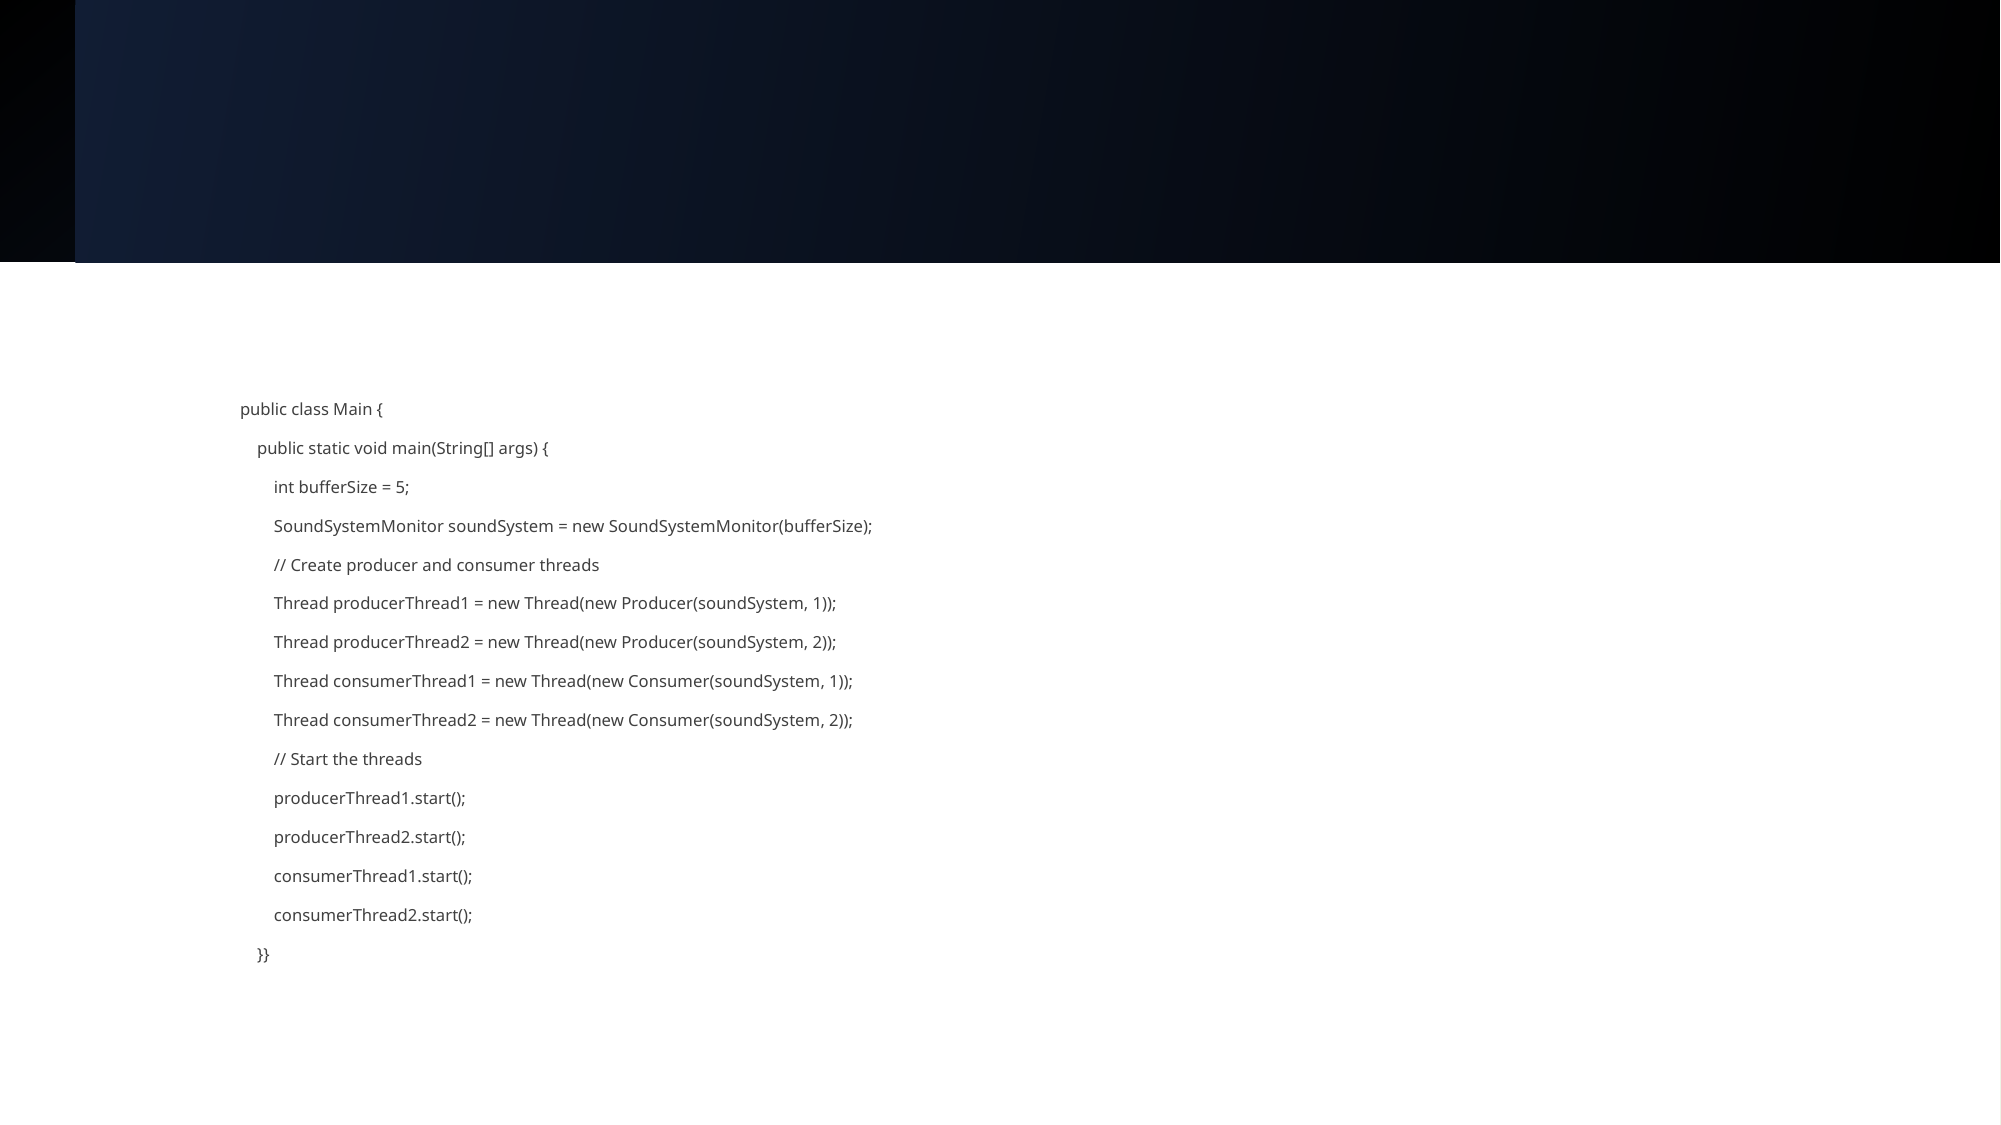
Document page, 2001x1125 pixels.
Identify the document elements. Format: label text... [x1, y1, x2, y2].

text_box [0, 0, 2000, 1125]
list public class Main { public static void main(String[] args) { int bufferSize = 5; SoundSystemMonitor soundSystem = new SoundSystemMonitor(bufferSize); // Create producer and consumer threads Thread producerThread1 = new Thread(new Producer(soundSystem, 1)); Thread producerThread2 = new Thread(new Producer(soundSystem, 2)); Thread consumerThread1 = new Thread(new Consumer(soundSystem, 1)); Thread consumerThread2 = new Thread(new Consumer(soundSystem, 2)); // Start the threads producerThread1.start(); producerThread2.start(); consumerThread1.start(); consumerThread2.start(); }} [225, 380, 1821, 985]
